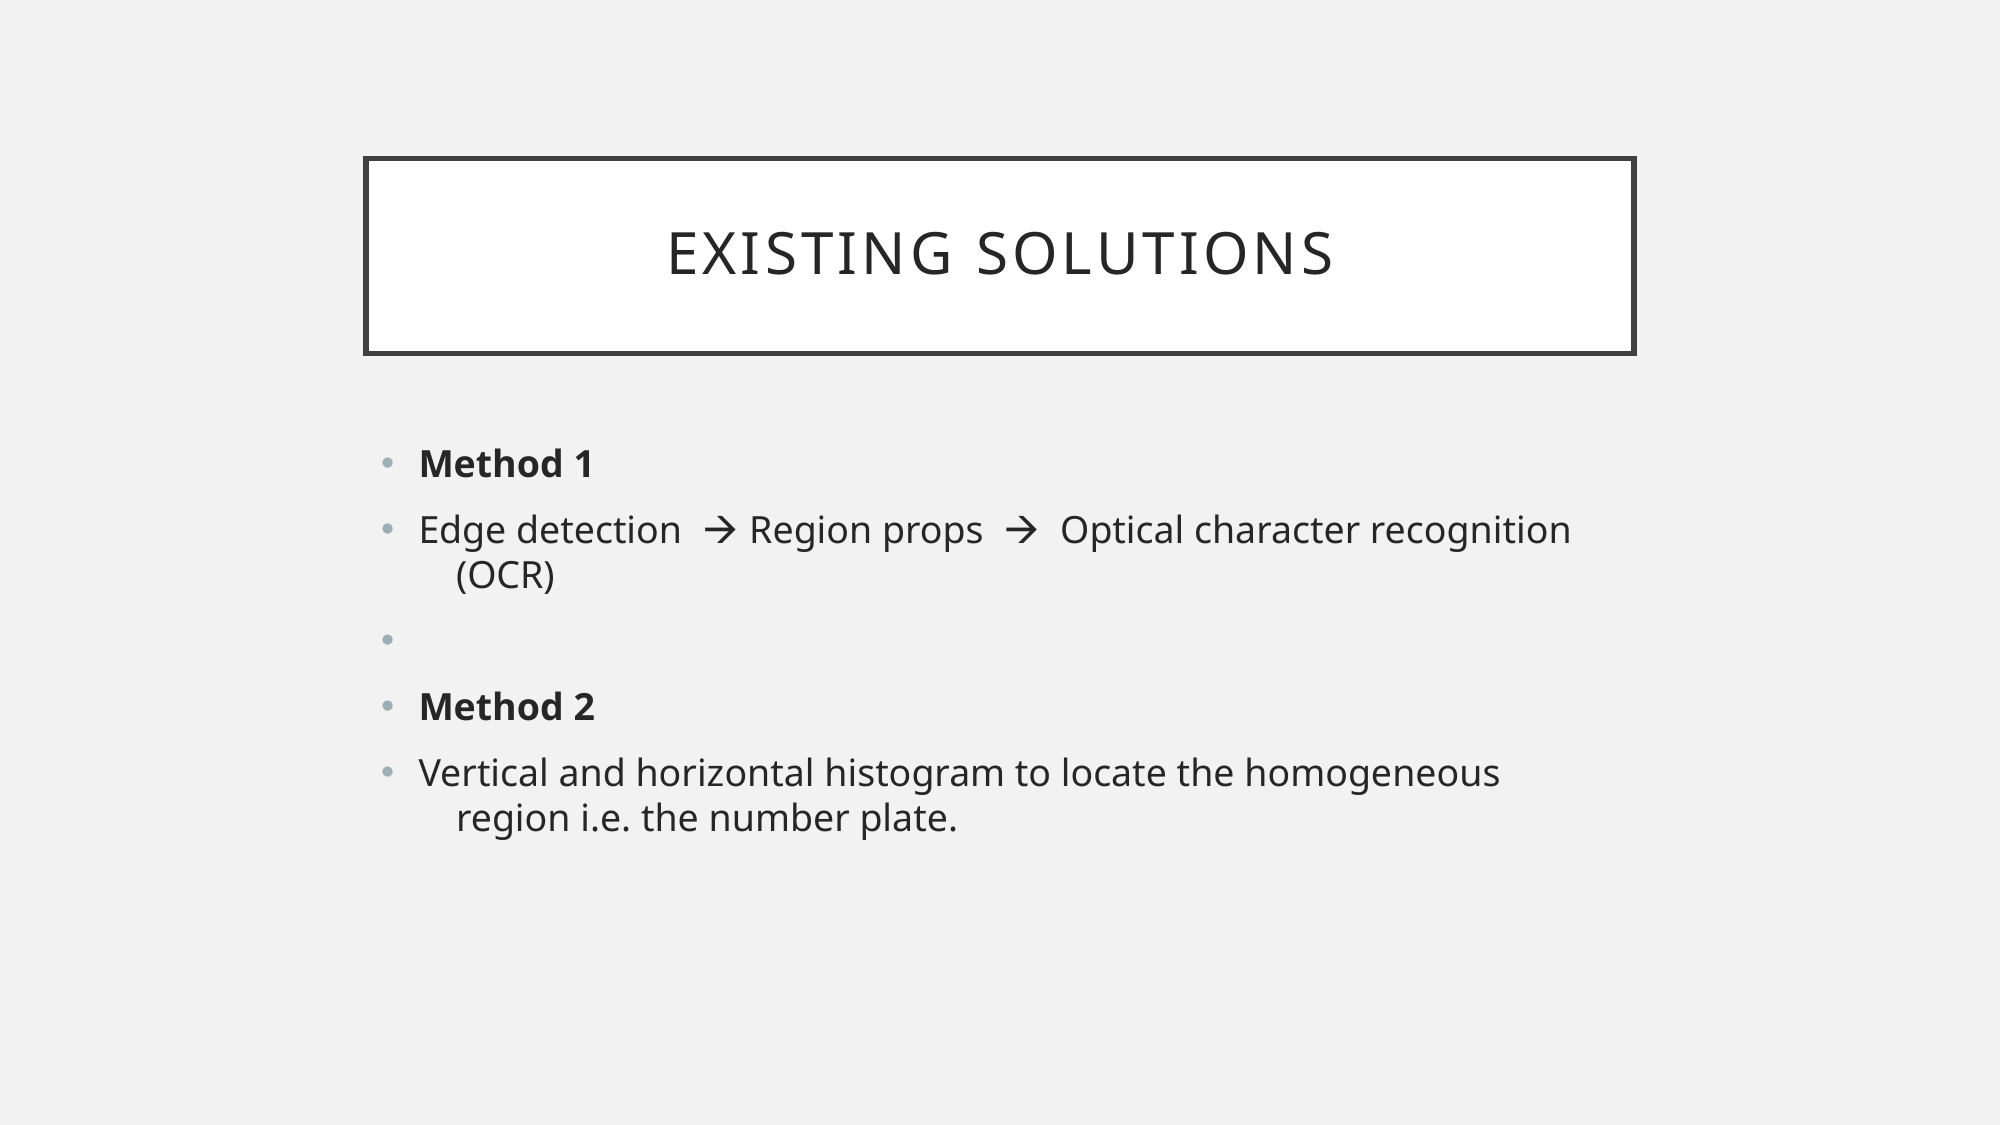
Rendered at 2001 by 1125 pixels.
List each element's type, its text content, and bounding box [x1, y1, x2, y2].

title Existing solutions [366, 158, 1634, 354]
list Method 1 Edge detection  Region props  Optical character recognition (OCR) Method 2 Vertical and horizontal histogram to locate the homogeneous region i.e. the number plate. [366, 432, 1634, 1072]
